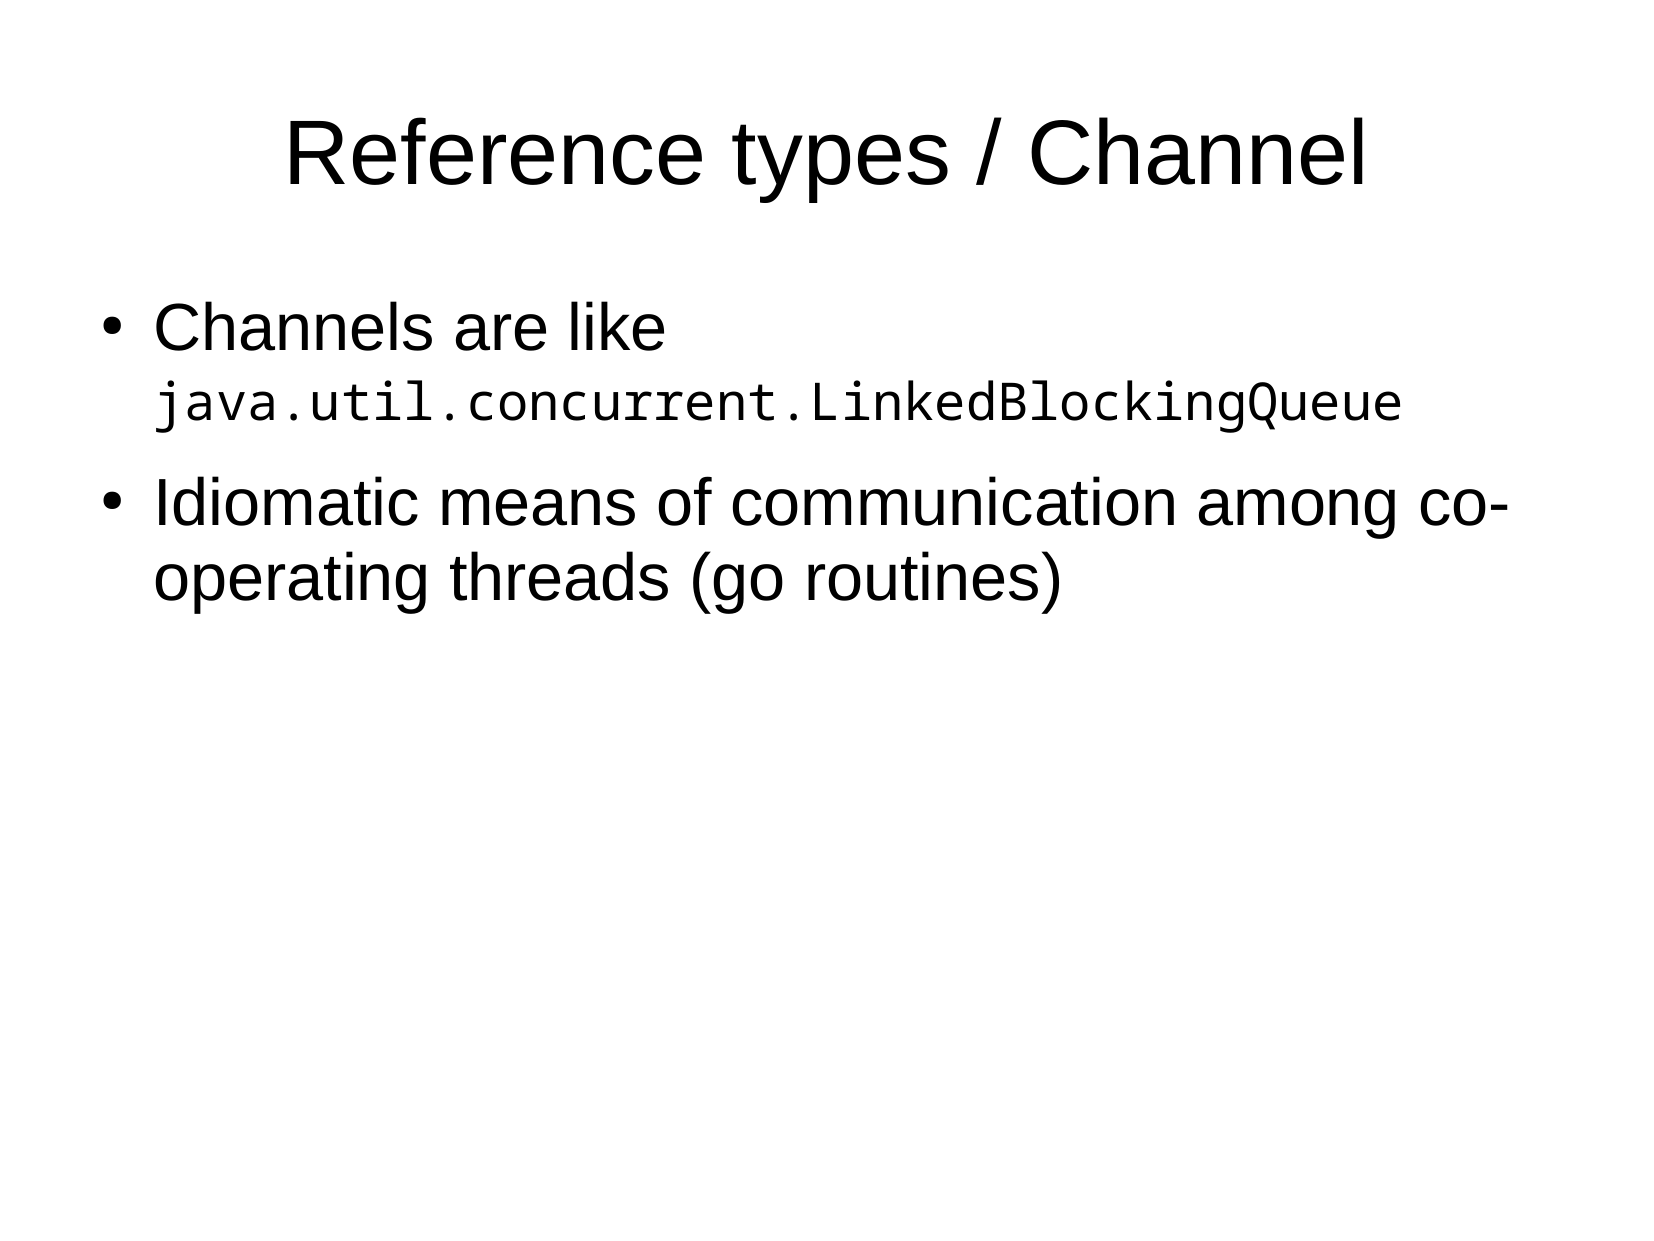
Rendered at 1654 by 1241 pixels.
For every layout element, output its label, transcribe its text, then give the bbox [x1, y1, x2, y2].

list Channels are like java.util.concurrent.LinkedBlockingQueue Idiomatic means of communication among co-operating threads (go routines) [82, 290, 1571, 1010]
title Reference types / Channel [82, 49, 1571, 257]
